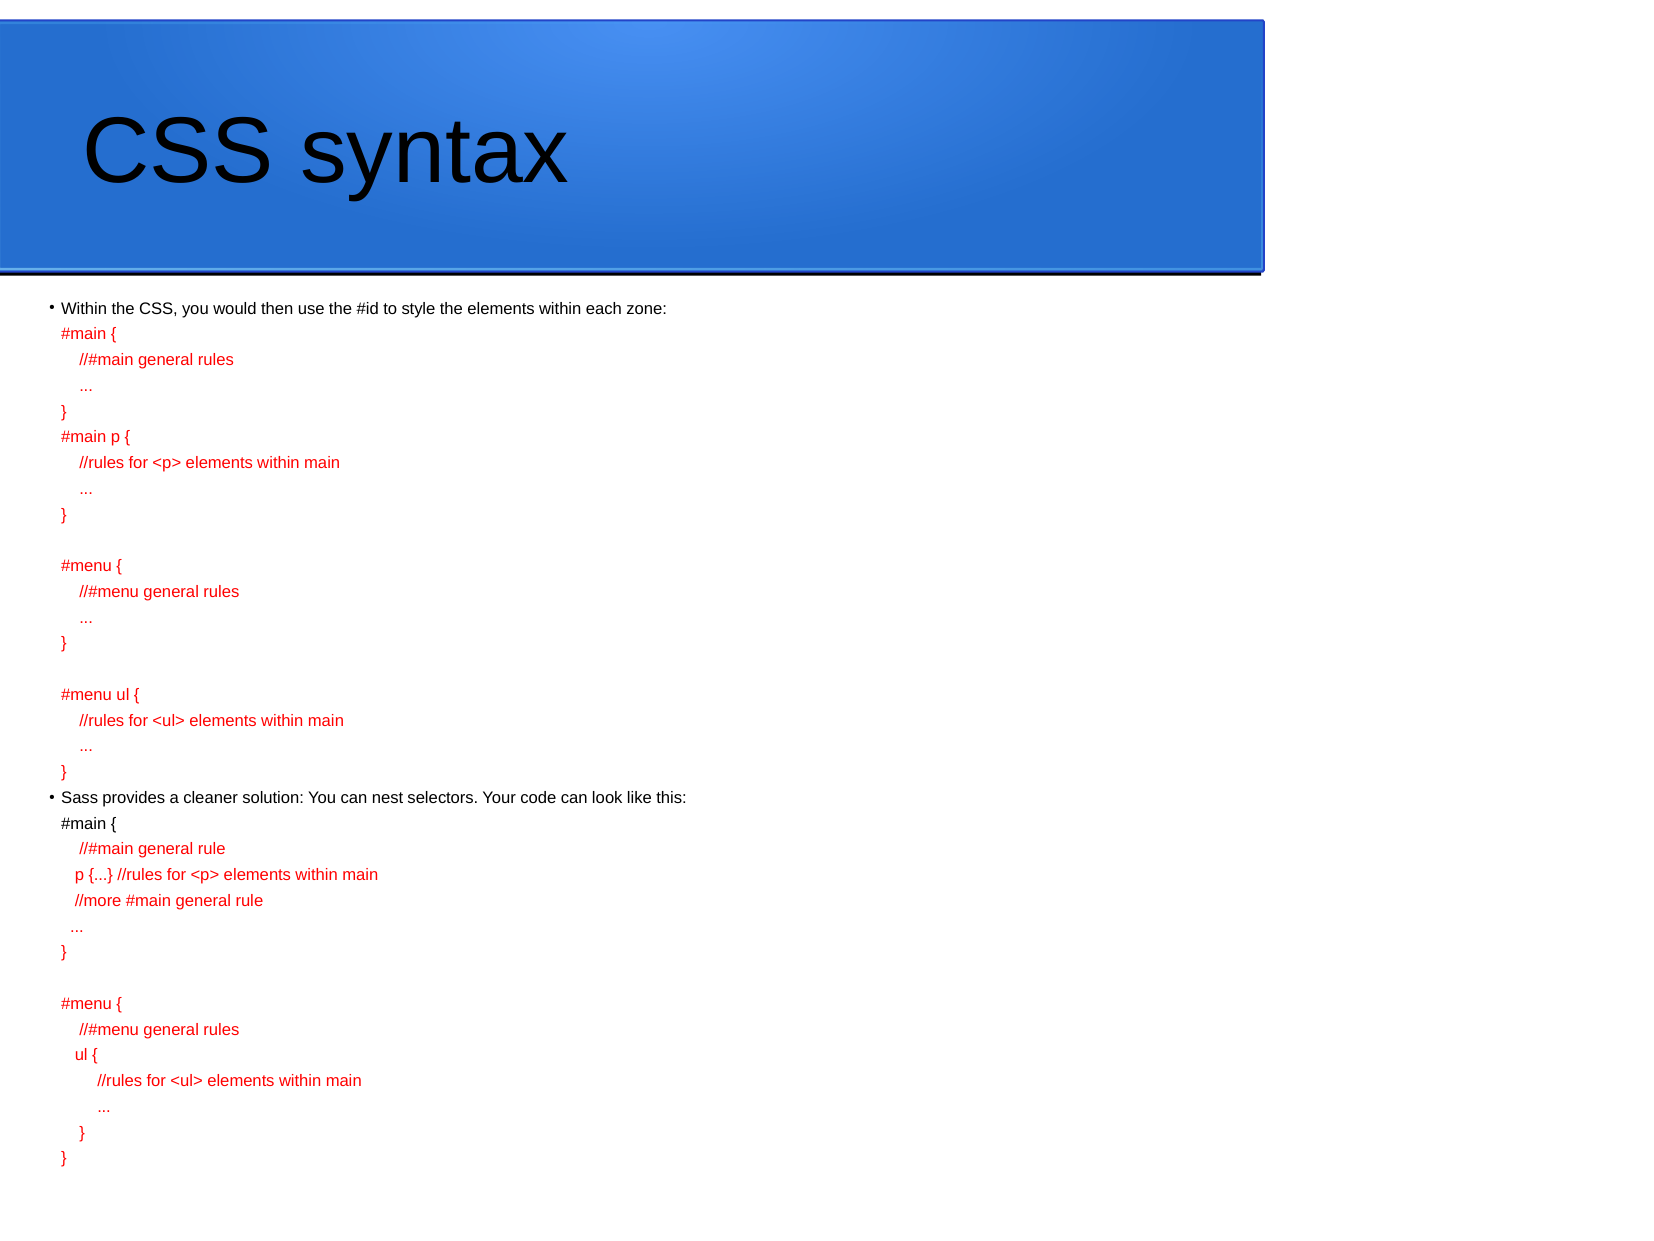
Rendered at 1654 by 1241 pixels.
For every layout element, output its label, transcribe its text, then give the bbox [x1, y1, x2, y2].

list Within the CSS, you would then use the #id to style the elements within each zone: #main { //#main general rules ... } #main p { //rules for <p> elements within main ... } #menu { //#menu general rules ... } #menu ul { //rules for <ul> elements within main ... } Sass provides a cleaner solution: You can nest selectors. Your code can look like this: #main { //#main general rule p {...} //rules for <p> elements within main //more #main general rule ... } #menu { //#menu general rules ul { //rules for <ul> elements within main ... } } [45, 299, 1571, 1186]
title CSS syntax [82, 47, 1235, 252]
